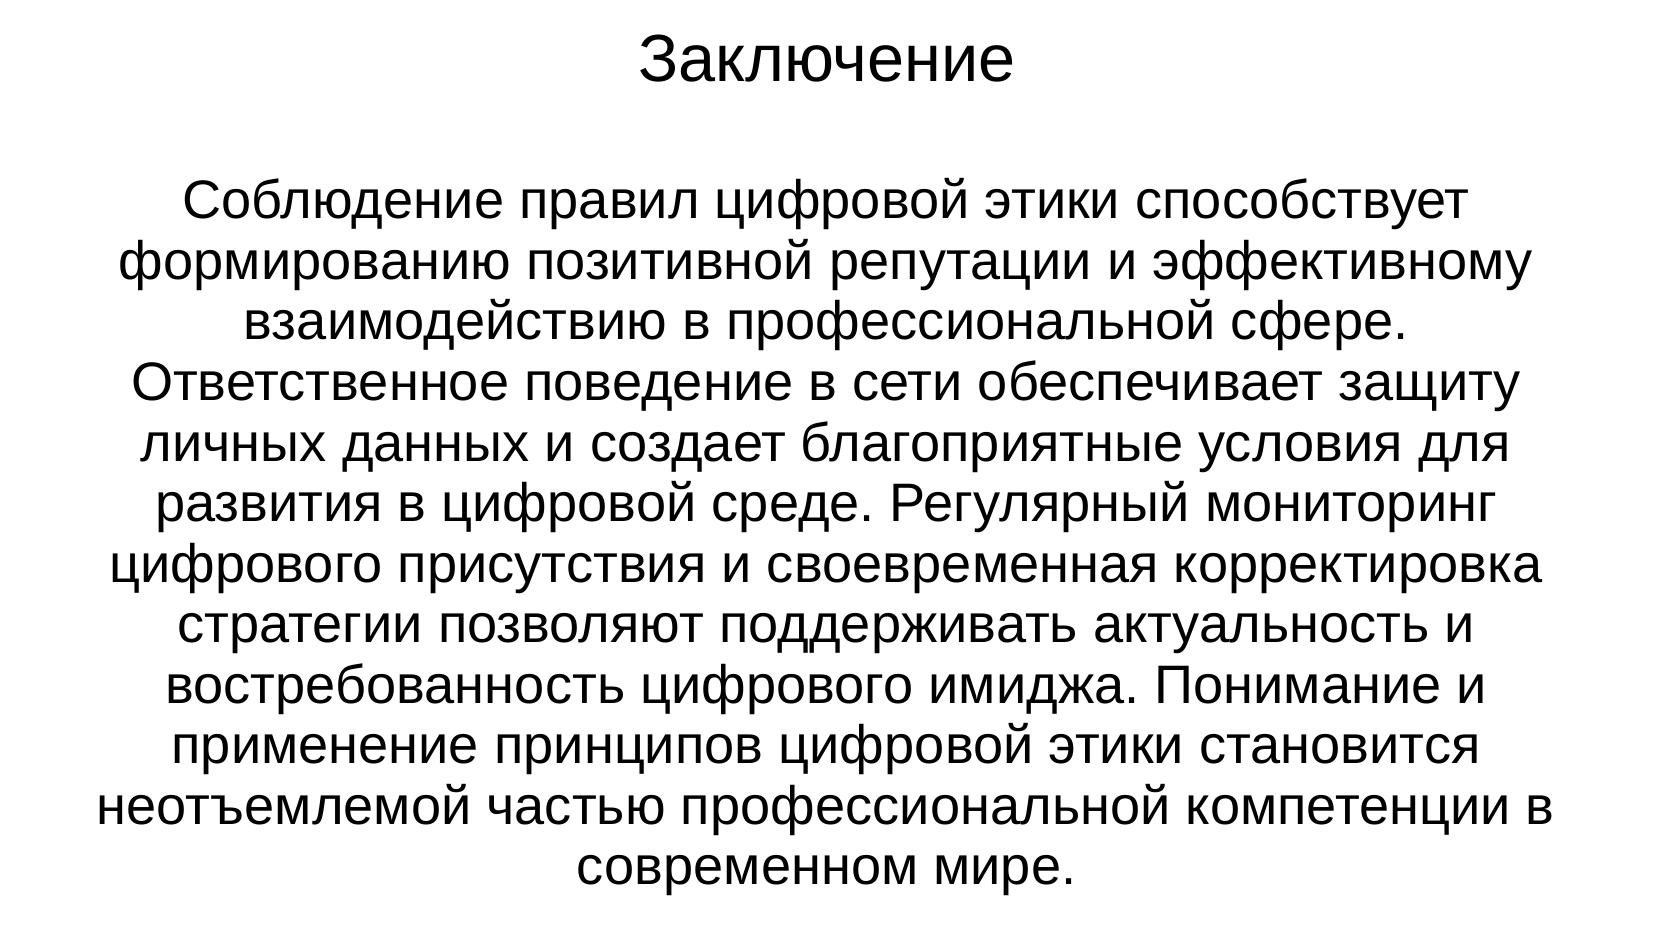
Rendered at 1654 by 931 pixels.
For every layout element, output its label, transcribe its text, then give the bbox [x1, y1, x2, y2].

subtitle Заключение Соблюдение правил цифровой этики способствует формированию позитивной репутации и эффективному взаимодействию в профессиональной сфере. Ответственное поведение в сети обеспечивает защиту личных данных и создает благоприятные условия для развития в цифровой среде. Регулярный мониторинг цифрового присутствия и своевременная корректировка стратегии позволяют поддерживать актуальность и востребованность цифрового имиджа. Понимание и применение принципов цифровой этики становится неотъемлемой частью профессиональной компетенции в современном мире. [82, 54, 1571, 863]
